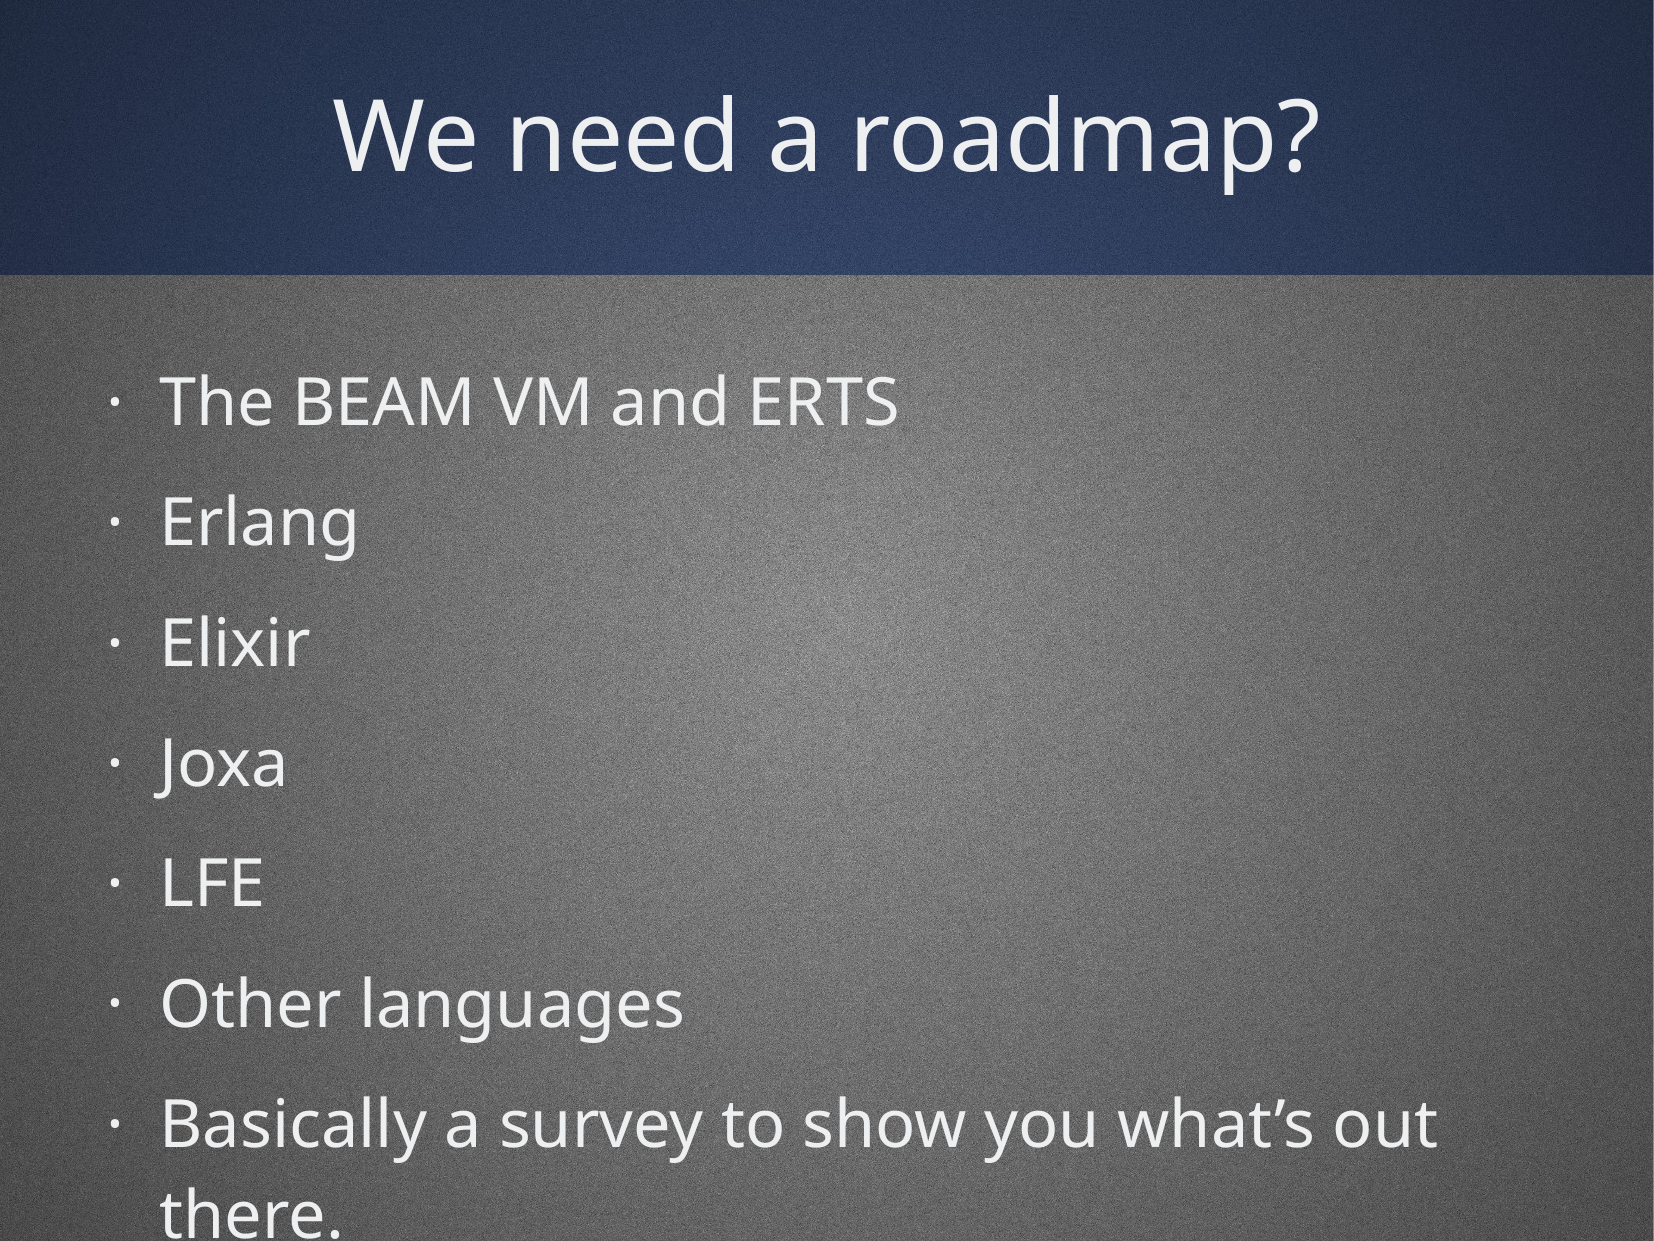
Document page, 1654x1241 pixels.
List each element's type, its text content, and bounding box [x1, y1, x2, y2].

title We need a roadmap? [88, 29, 1565, 237]
picture [0, 0, 1654, 1241]
list The BEAM VM and ERTS Erlang Elixir Joxa LFE Other languages Basically a survey to show you what’s out there. [88, 354, 1565, 1158]
